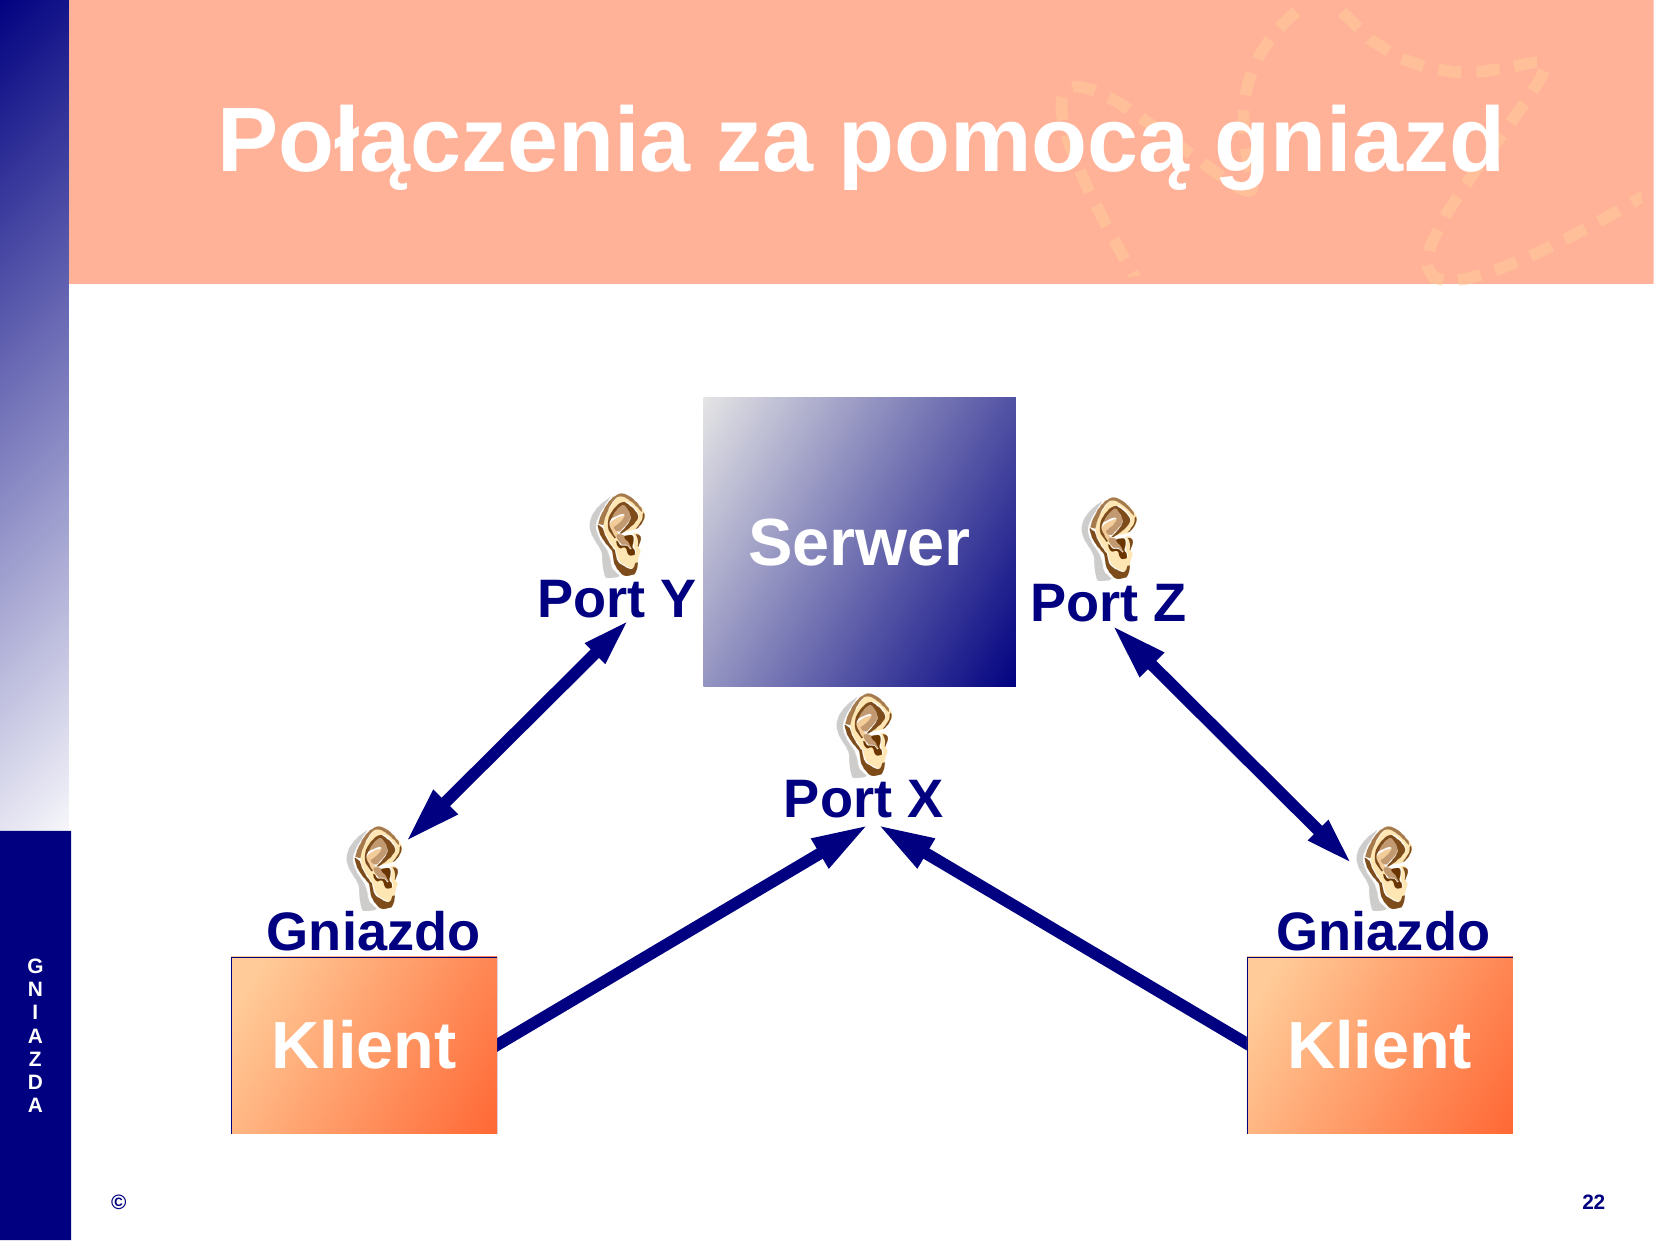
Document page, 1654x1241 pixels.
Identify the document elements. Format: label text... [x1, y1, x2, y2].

text_box Klient [231, 956, 498, 1134]
picture [1341, 825, 1427, 912]
text_box Klient [1246, 956, 1513, 1134]
text_box Serwer [703, 397, 1016, 687]
picture [574, 492, 660, 579]
picture [1066, 496, 1152, 582]
text_box G N I A Z D A [0, 830, 71, 1241]
title Połączenia za pomocą gniazd [70, 36, 1654, 244]
picture [821, 692, 907, 779]
picture [331, 825, 417, 912]
